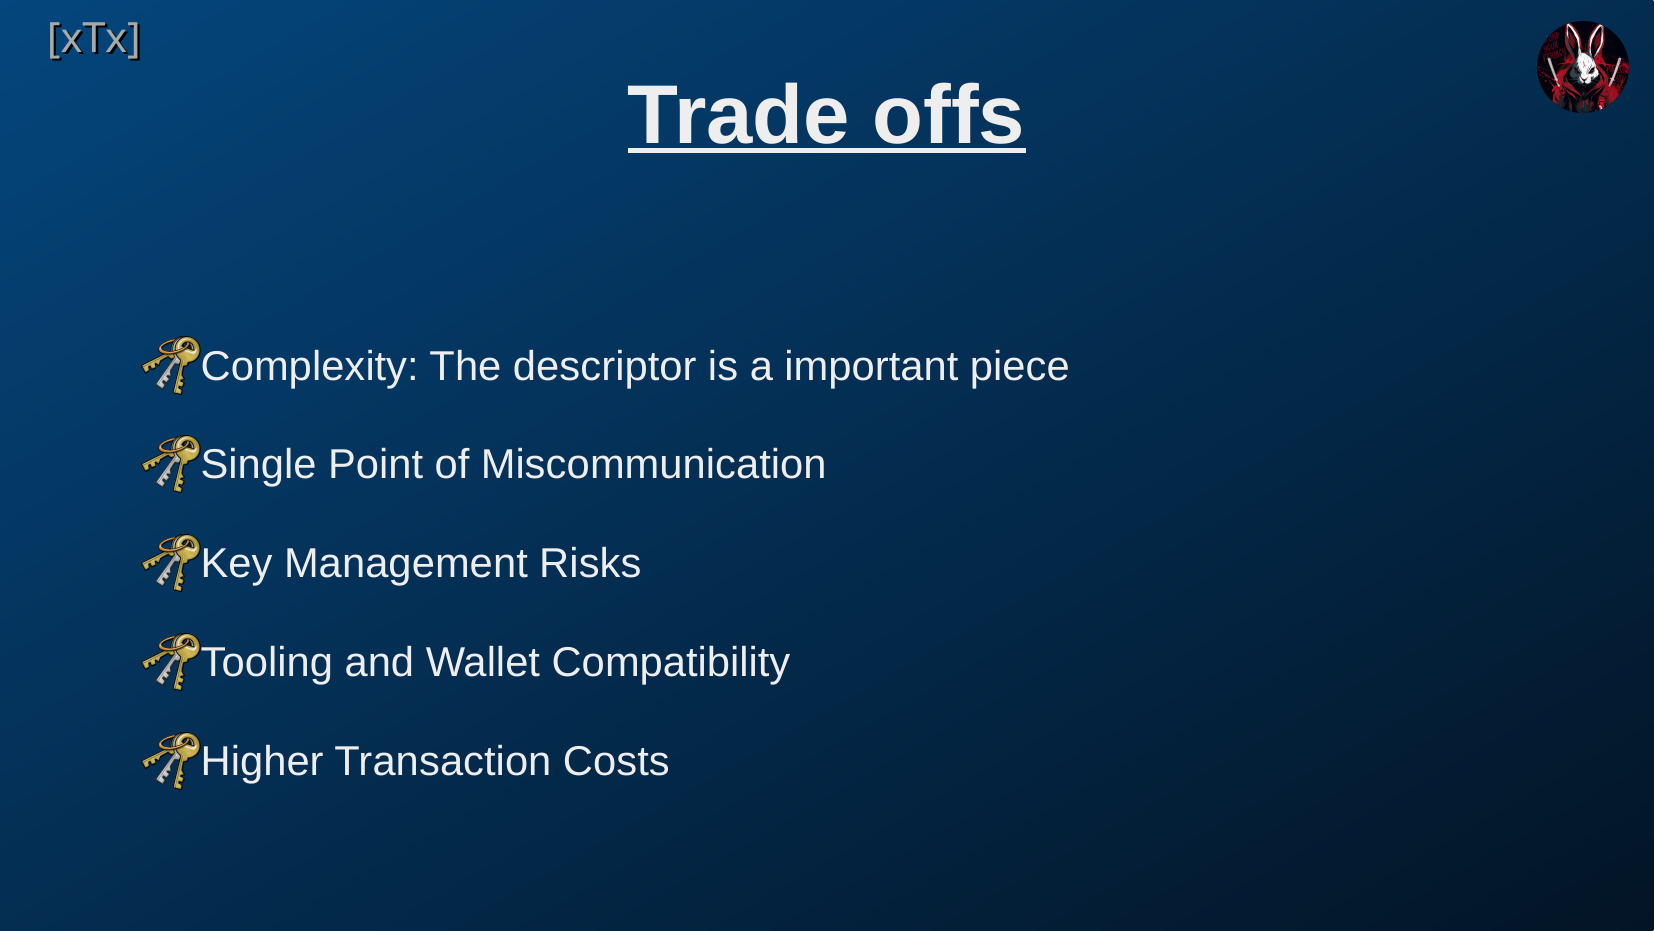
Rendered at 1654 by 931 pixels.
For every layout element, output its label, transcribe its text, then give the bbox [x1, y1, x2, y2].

title Trade offs [82, 37, 1571, 193]
picture [1537, 21, 1629, 113]
subtitle Complexity: The descriptor is a important piece Single Point of Miscommunication Key Management Risks Tooling and Wallet Compatibility Higher Transaction Costs [82, 217, 1538, 863]
text_box [xTx] [0, 0, 188, 76]
